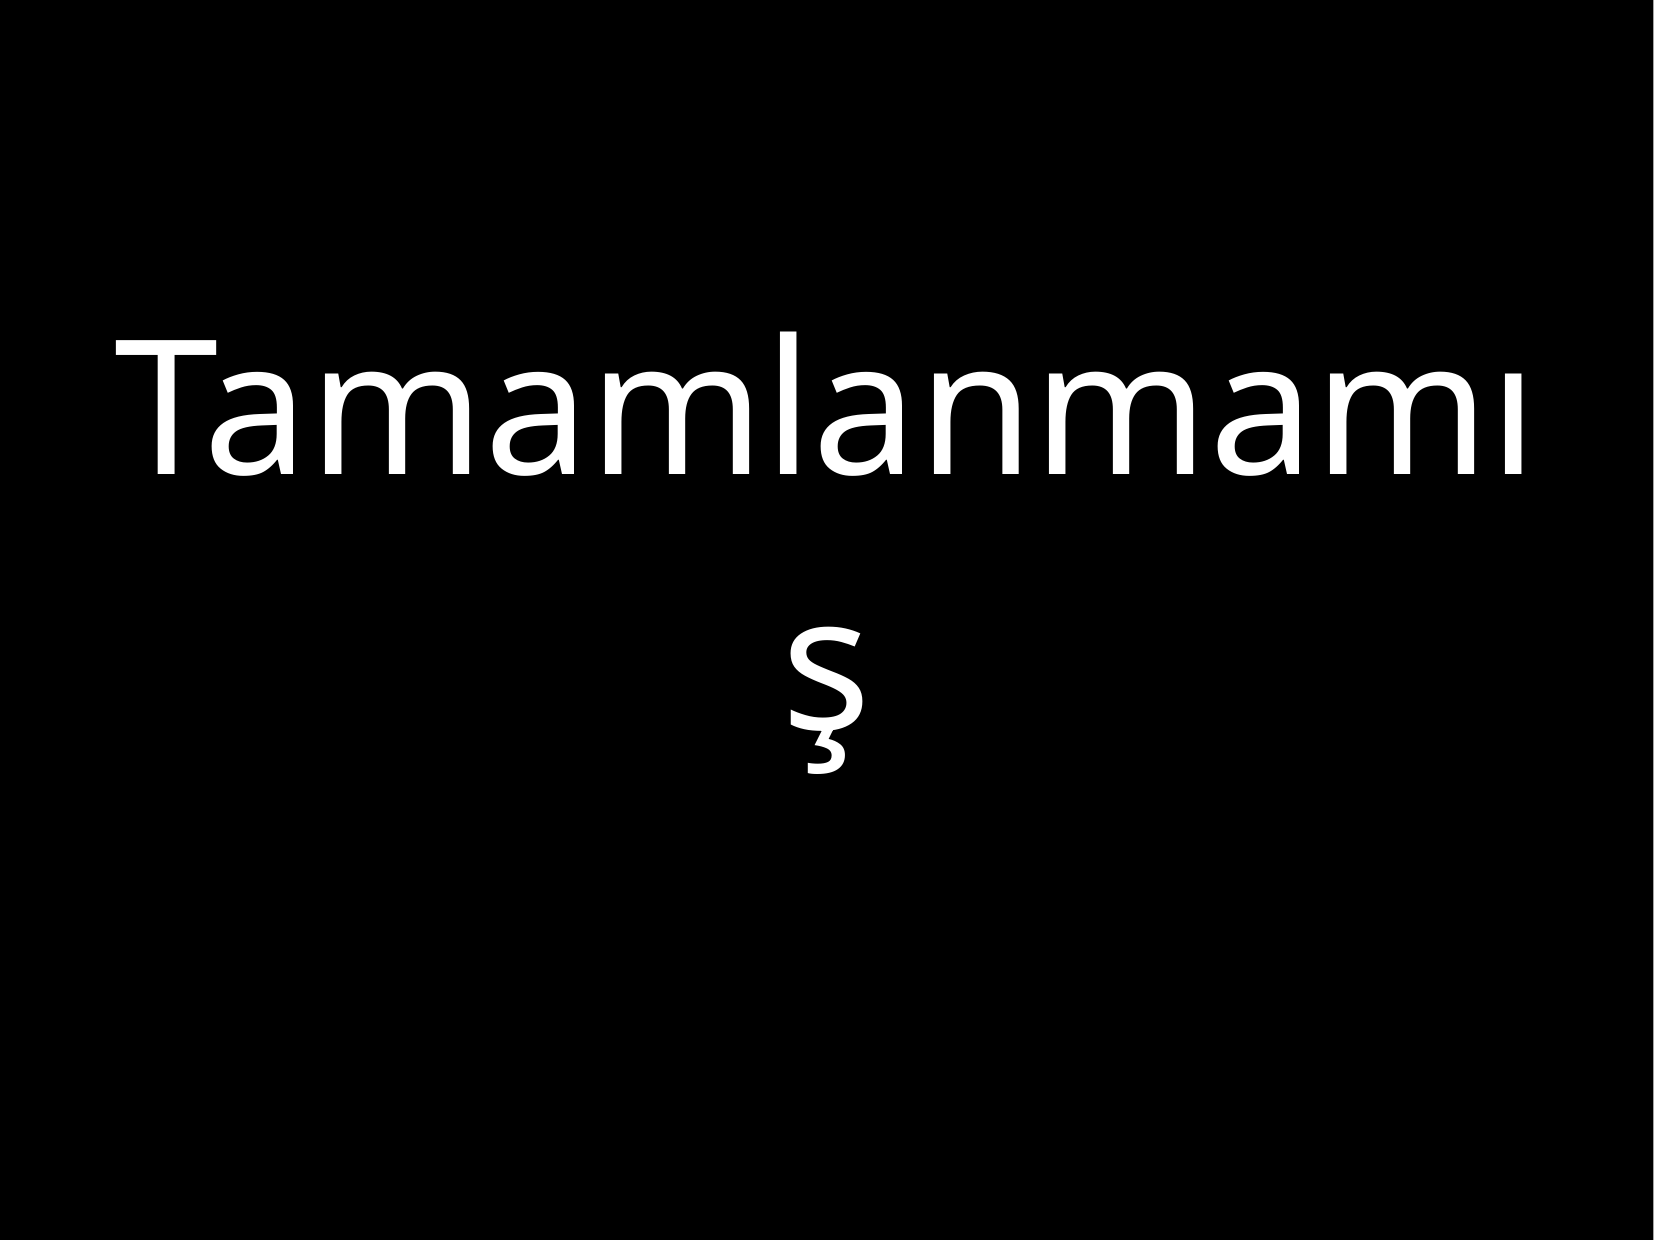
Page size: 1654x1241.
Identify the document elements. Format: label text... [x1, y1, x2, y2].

subtitle Tamamlanmamış [82, 49, 1571, 1010]
